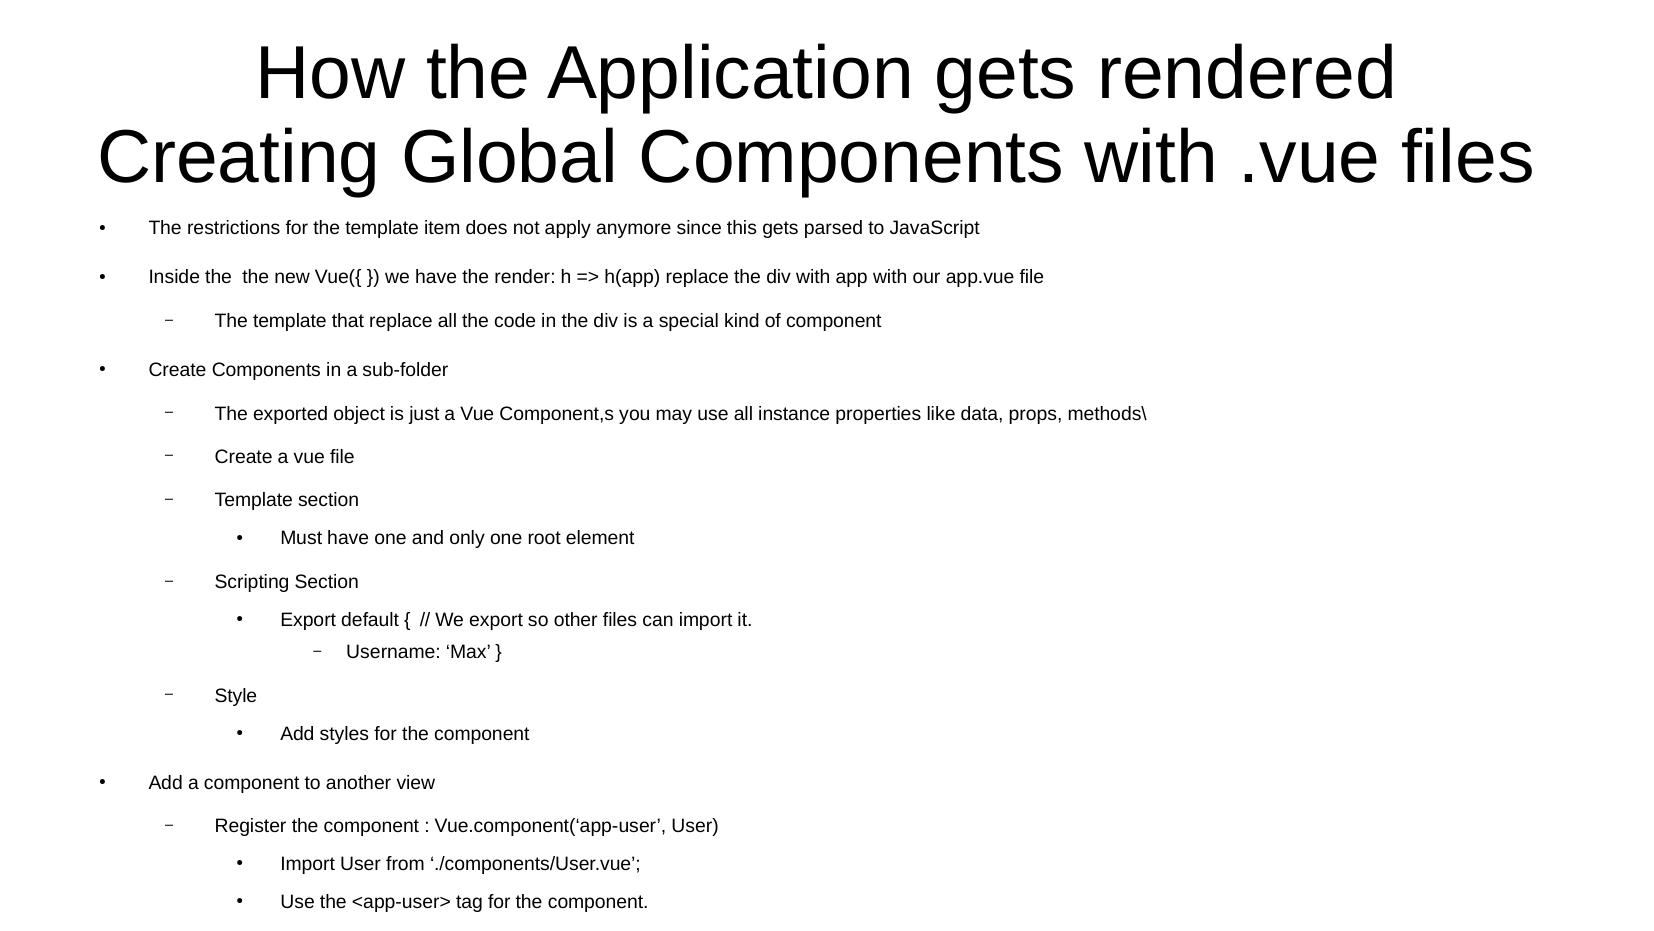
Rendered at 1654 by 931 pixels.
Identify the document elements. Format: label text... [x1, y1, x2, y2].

title How the Application gets rendered Creating Global Components with .vue files [82, 37, 1571, 193]
list The restrictions for the template item does not apply anymore since this gets parsed to JavaScript Inside the the new Vue({ }) we have the render: h => h(app) replace the div with app with our app.vue file The template that replace all the code in the div is a special kind of component Create Components in a sub-folder The exported object is just a Vue Component,s you may use all instance properties like data, props, methods\ Create a vue file Template section Must have one and only one root element Scripting Section Export default { // We export so other files can import it. Username: ‘Max’ } Style Add styles for the component Add a component to another view Register the component : Vue.component(‘app-user’, User) Import User from ‘./components/User.vue’; Use the <app-user> tag for the component. [82, 217, 1576, 916]
